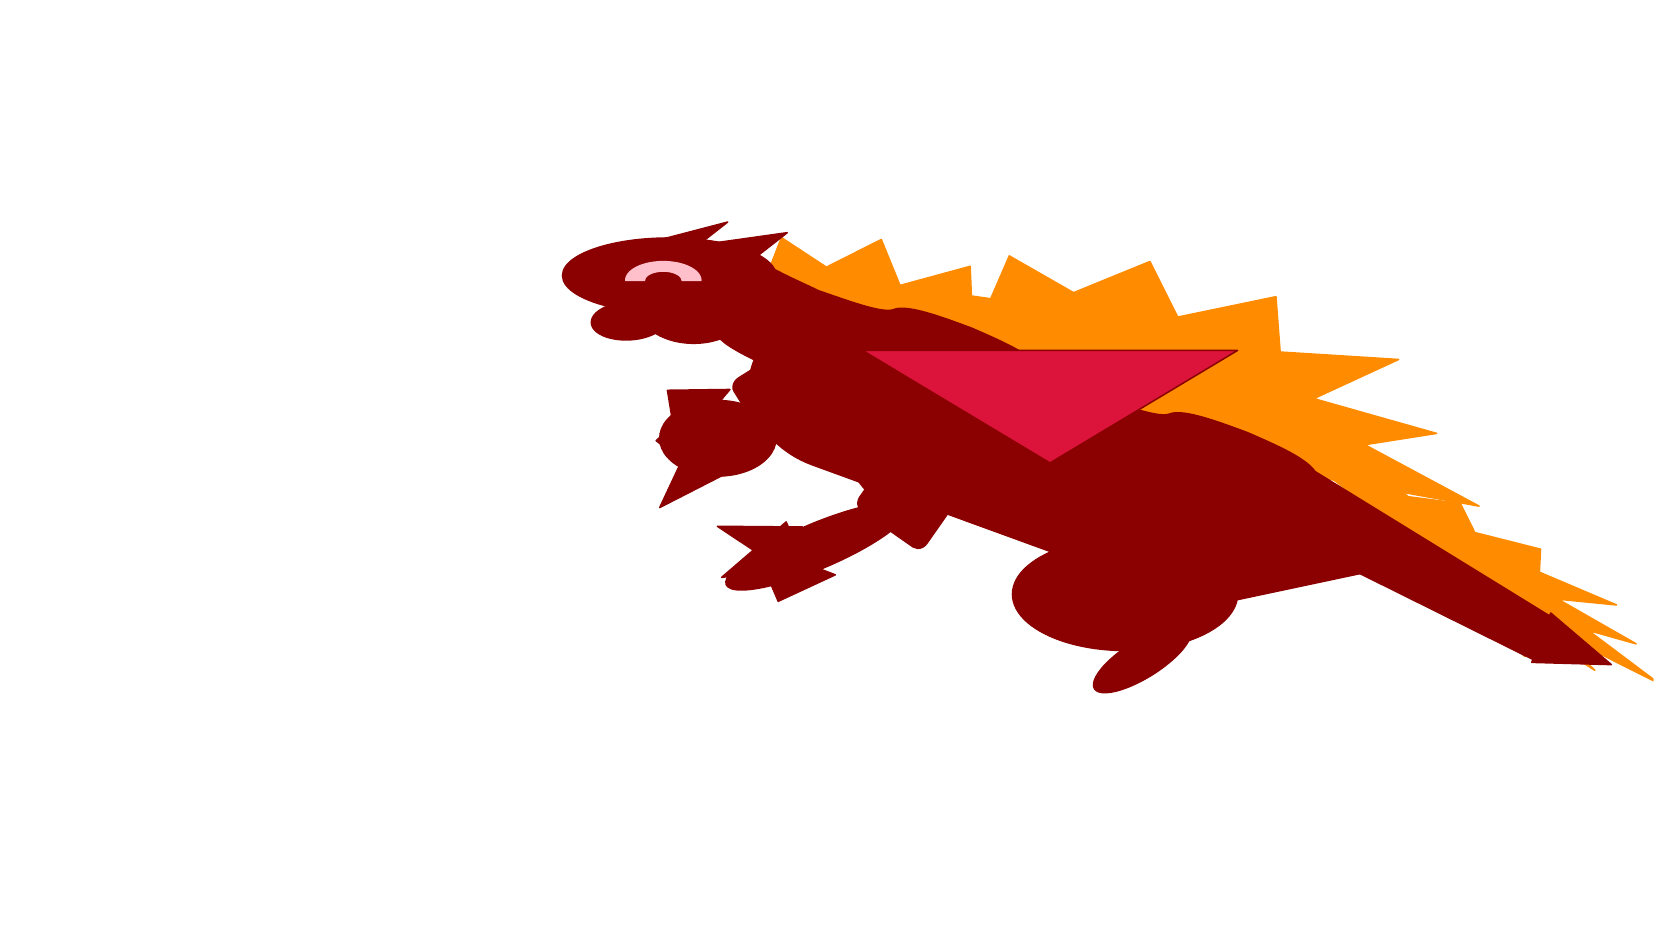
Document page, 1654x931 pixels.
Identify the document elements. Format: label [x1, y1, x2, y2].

text_box [562, 222, 1654, 693]
